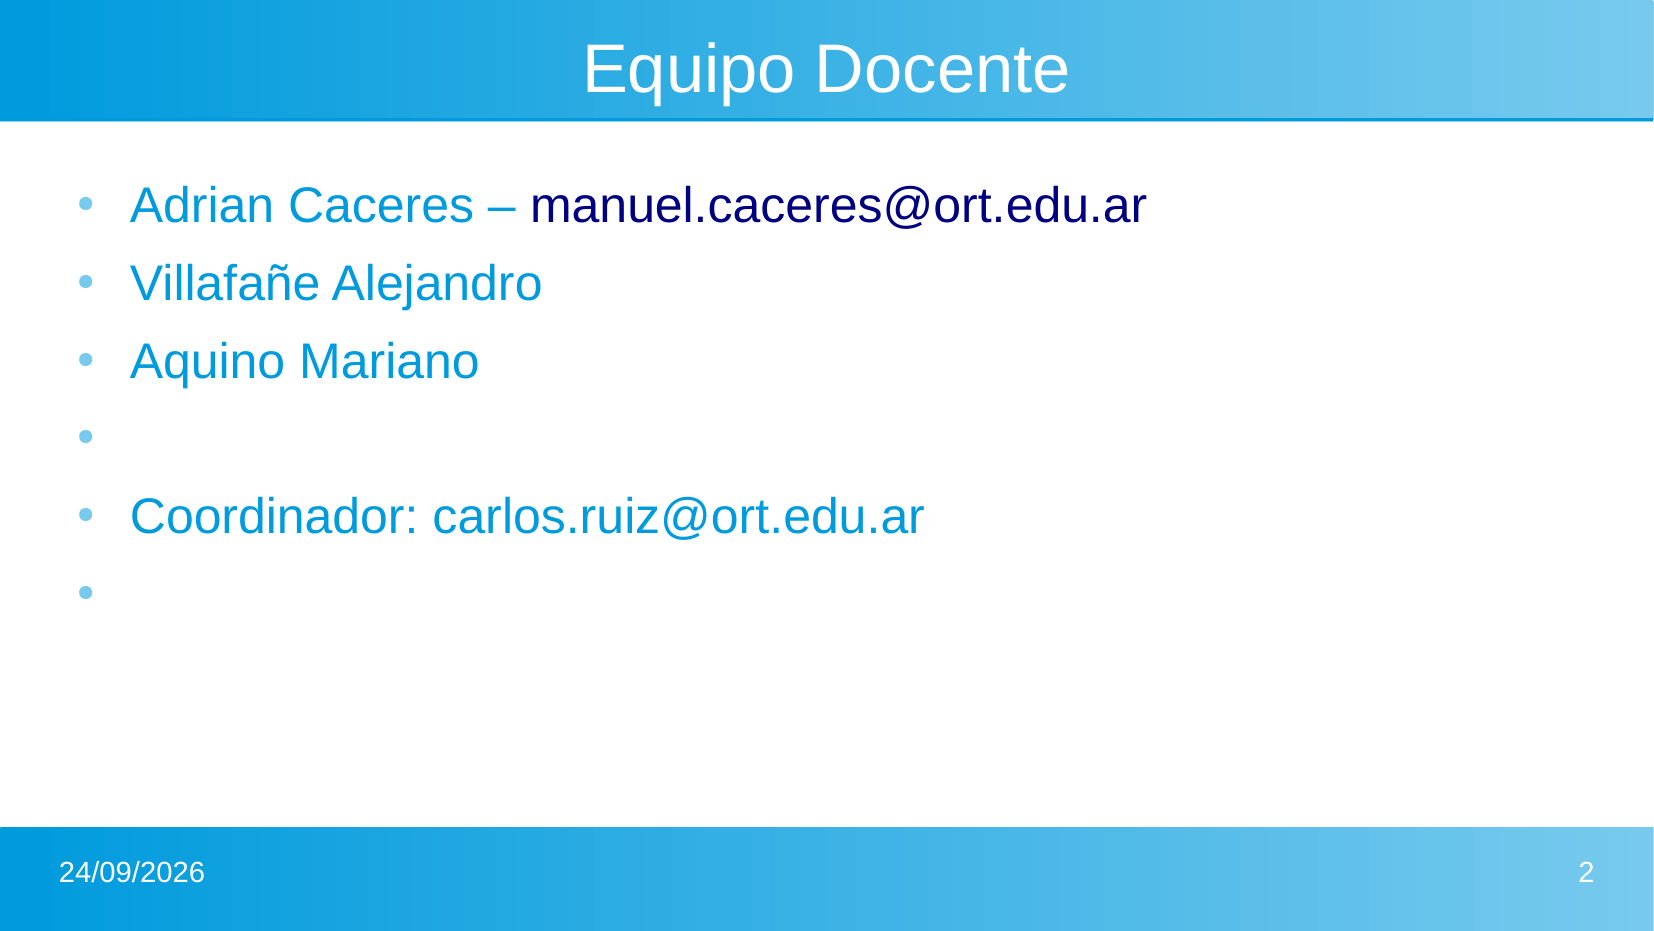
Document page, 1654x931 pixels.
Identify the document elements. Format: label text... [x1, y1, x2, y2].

title Equipo Docente [59, 29, 1595, 108]
list Adrian Caceres – manuel.caceres@ort.edu.ar Villafañe Alejandro Aquino Mariano Coordinador: carlos.ruiz@ort.edu.ar [59, 177, 1595, 768]
